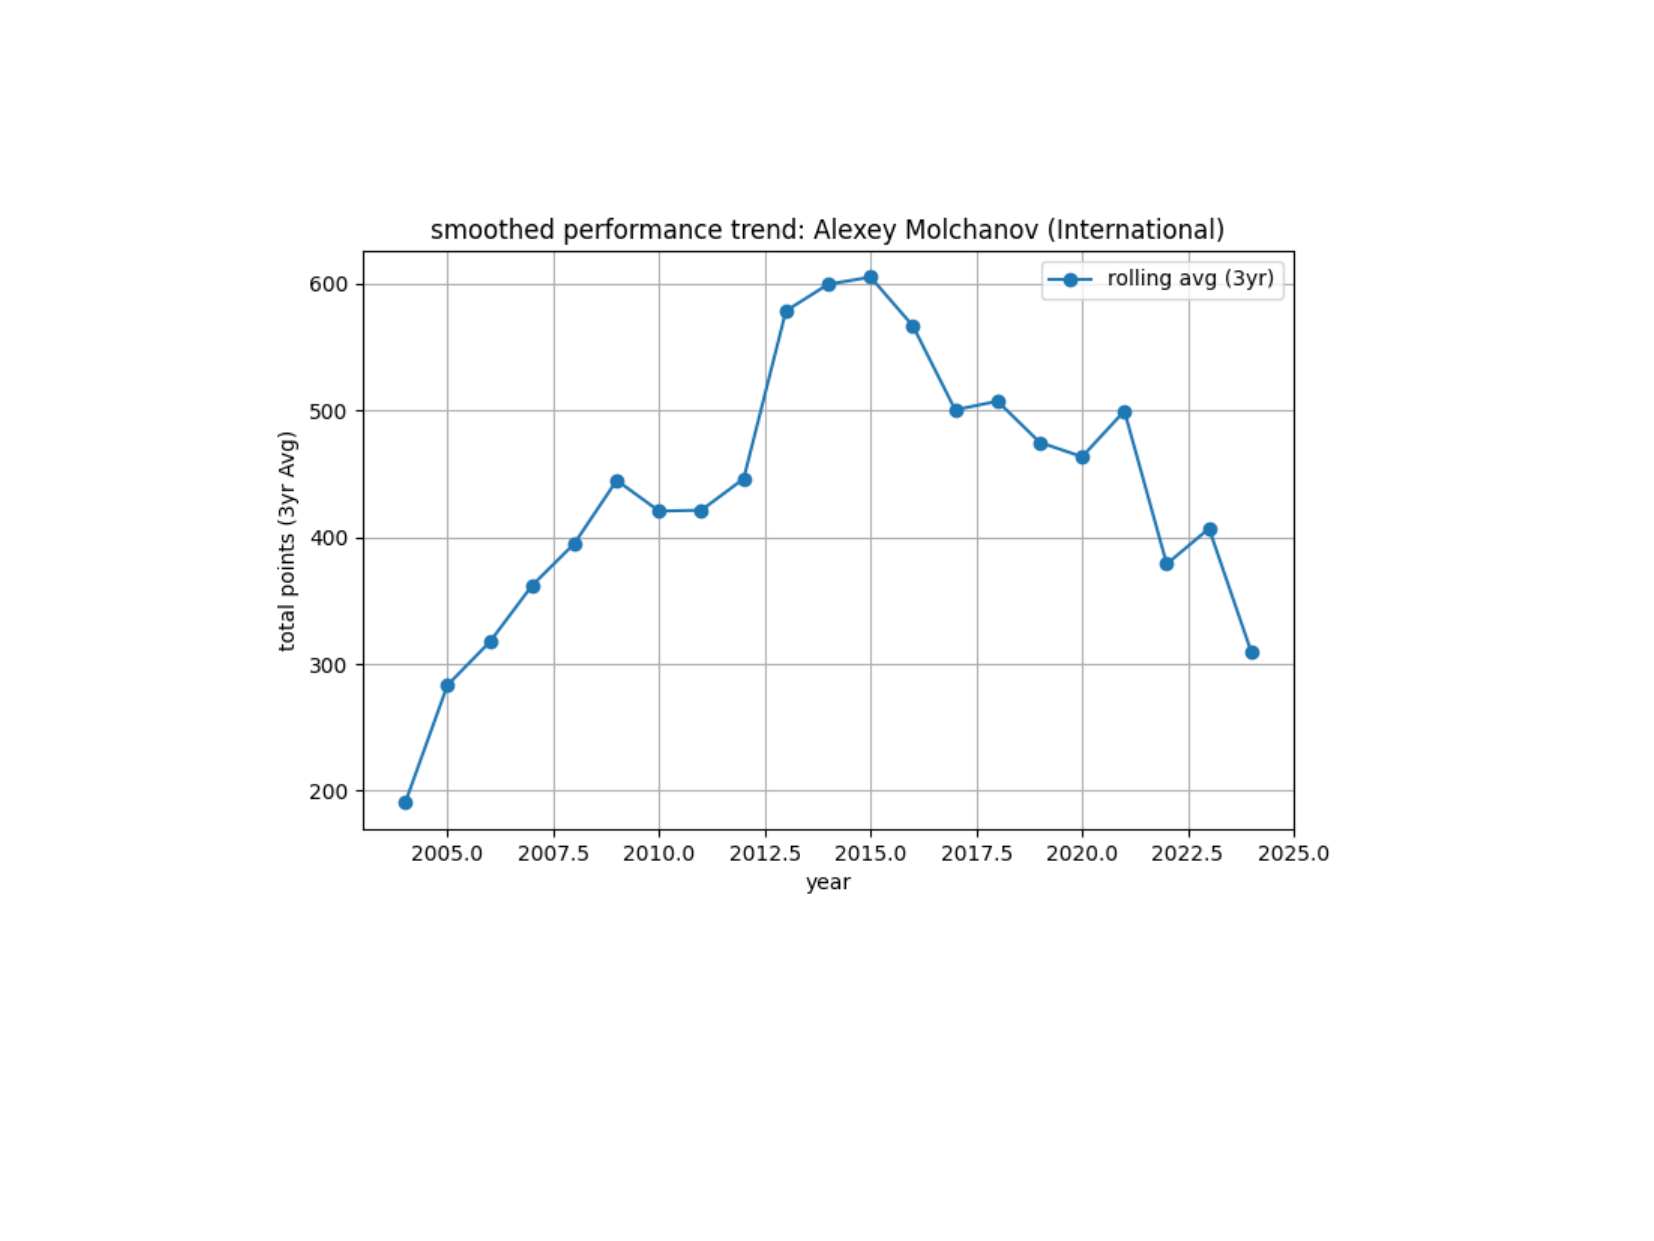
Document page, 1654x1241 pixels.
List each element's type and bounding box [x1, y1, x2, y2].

picture [213, 161, 1414, 912]
